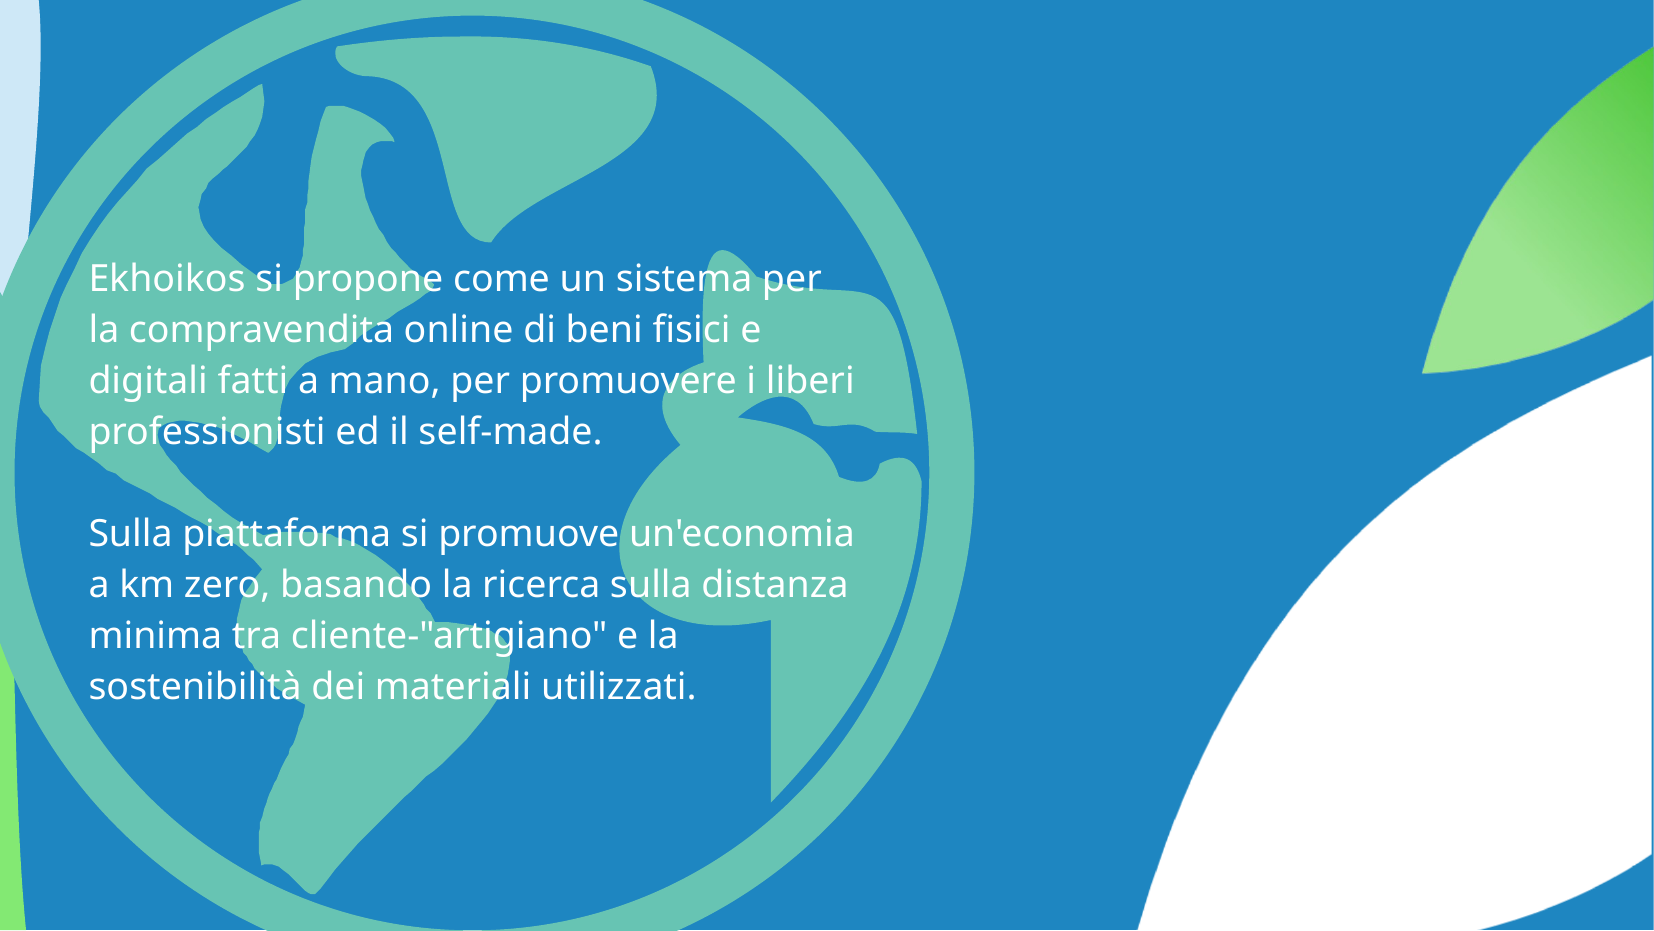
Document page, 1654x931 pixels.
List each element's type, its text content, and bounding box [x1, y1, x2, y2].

text_box Ekhoikos si propone come un sistema per la compravendita online di beni fisici e digitali fatti a mano, per promuovere i liberi professionisti ed il self-made. Sulla piattaforma si promuove un'economia a km zero, basando la ricerca sulla distanza minima tra cliente-"artigiano" e la sostenibilità dei materiali utilizzati. [88, 251, 857, 768]
text_box [0, 0, 975, 931]
picture [1138, 47, 1654, 931]
